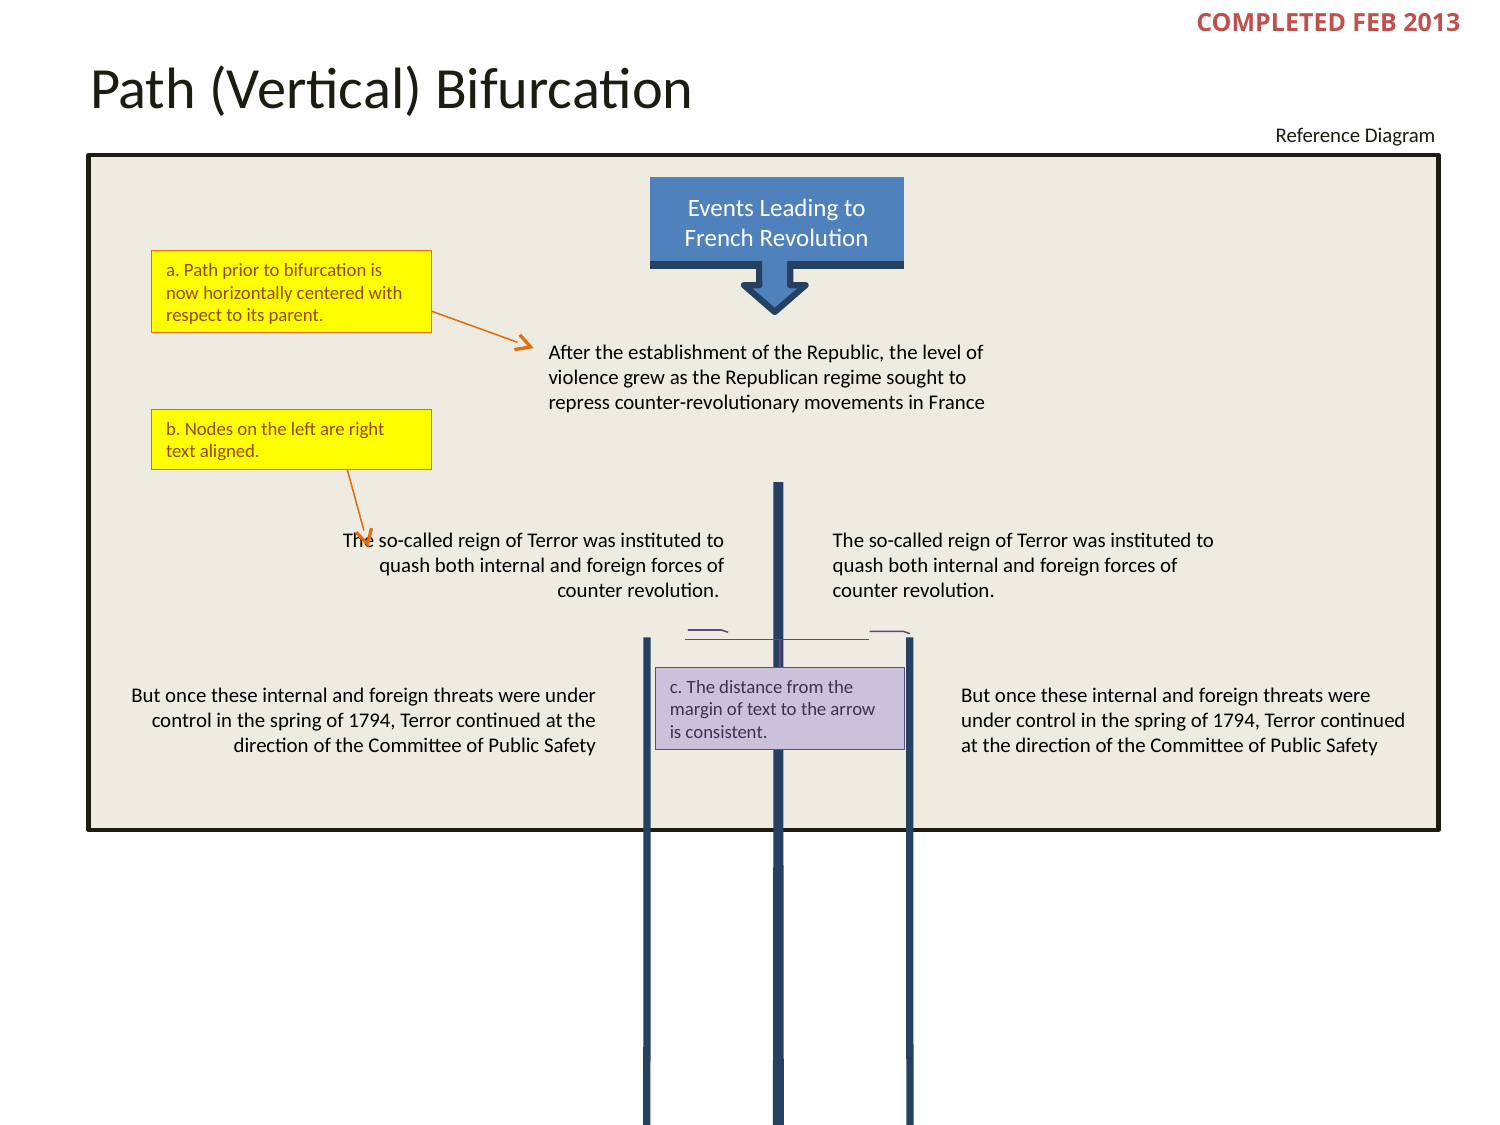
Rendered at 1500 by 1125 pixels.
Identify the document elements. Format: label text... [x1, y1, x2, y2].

text_box c. The distance from the margin of text to the arrow is consistent. [655, 667, 905, 750]
text_box [88, 155, 1439, 830]
text_box b. Nodes on the left are right text aligned. [151, 409, 432, 470]
text_box The so-called reign of Terror was instituted to quash both internal and foreign forces of counter revolution. [317, 519, 740, 610]
text_box Reference Diagram [1213, 114, 1450, 154]
text_box But once these internal and foreign threats were under control in the spring of 1794, Terror continued at the direction of the Committee of Public Safety [105, 674, 611, 765]
text_box COMPLETED FEB 2013 [1181, 0, 1476, 44]
text_box a. Path prior to bifurcation is now horizontally centered with respect to its parent. [151, 250, 432, 333]
text_box But once these internal and foreign threats were under control in the spring of 1794, Terror continued at the direction of the Committee of Public Safety [946, 674, 1439, 765]
text_box The so-called reign of Terror was instituted to quash both internal and foreign forces of counter revolution. [817, 519, 1240, 610]
text_box Path (Vertical) Bifurcation [75, 45, 1439, 125]
text_box Events Leading to French Revolution [650, 177, 904, 261]
text_box After the establishment of the Republic, the level of violence grew as the Republican regime sought to repress counter-revolutionary movements in France [533, 331, 1021, 422]
